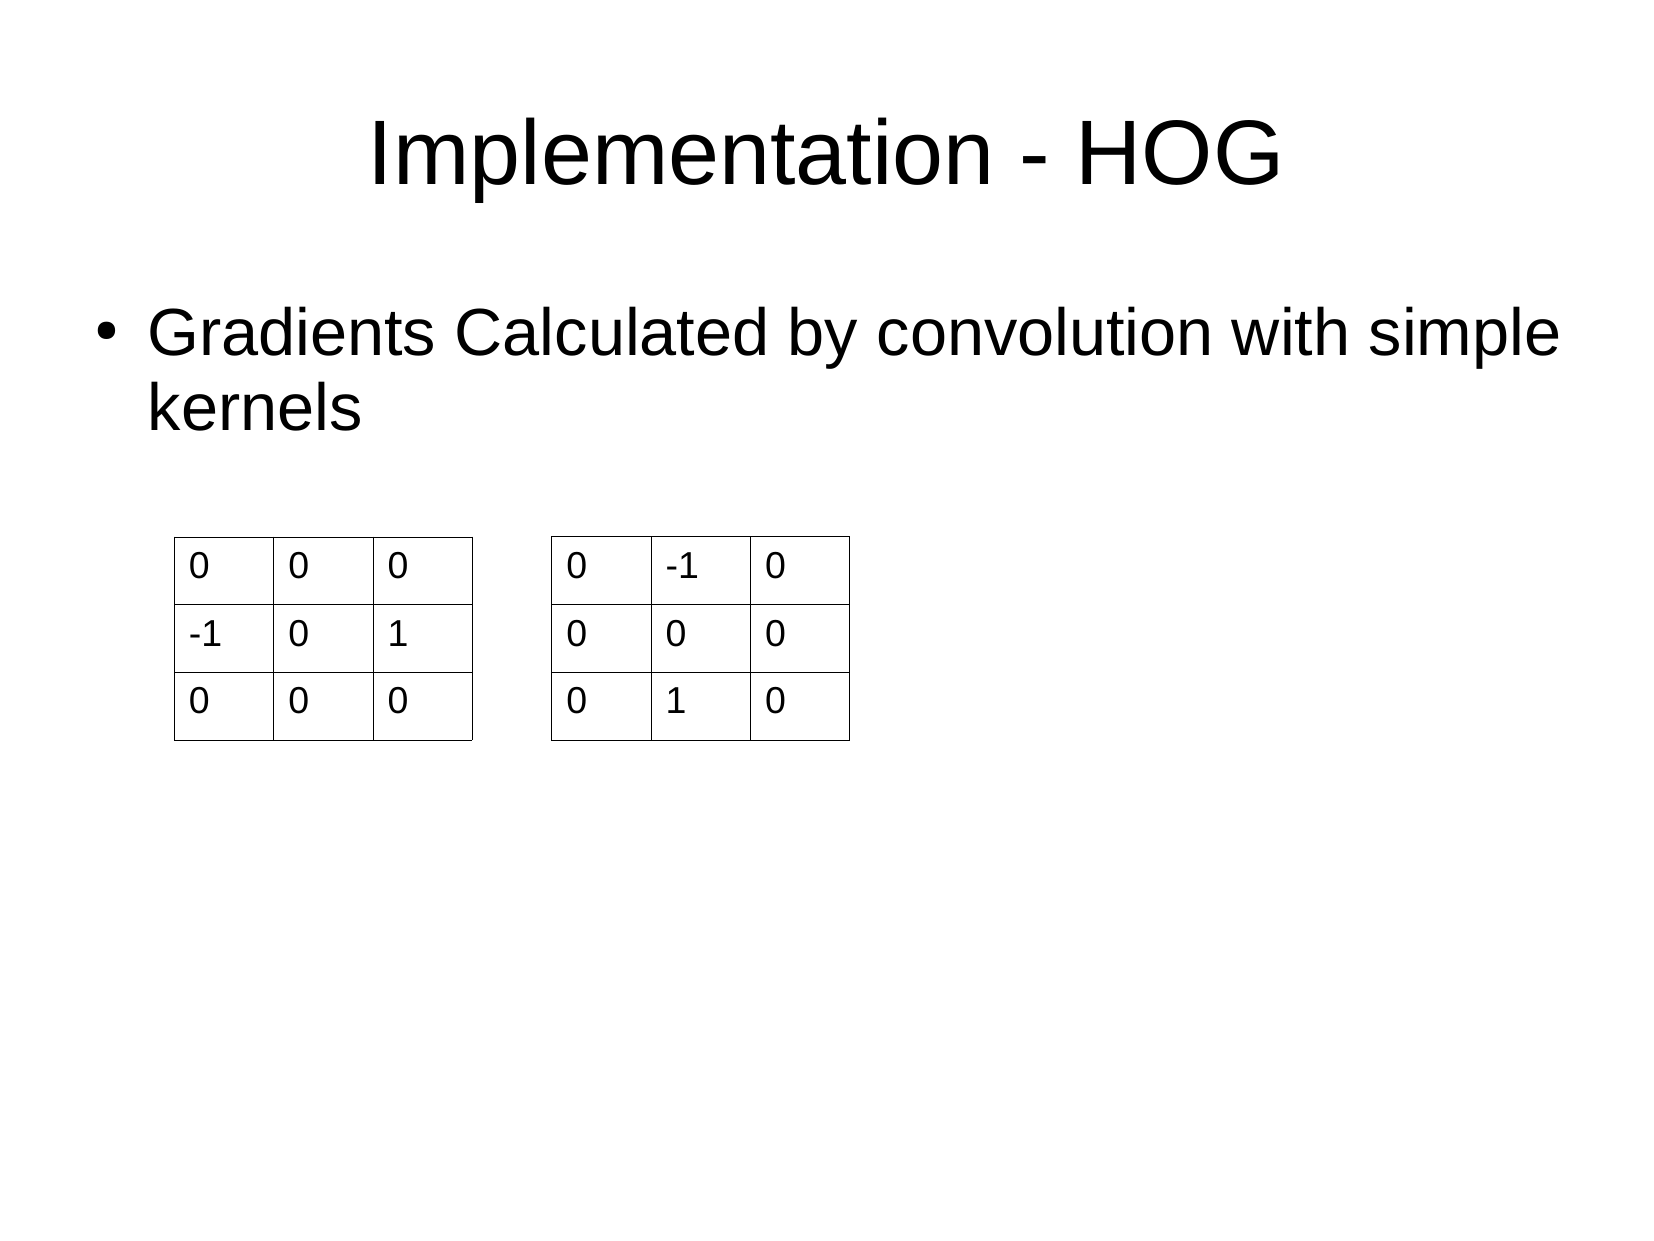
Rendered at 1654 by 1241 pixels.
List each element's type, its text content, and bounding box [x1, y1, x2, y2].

table_cell 0 [552, 673, 651, 740]
table_header 0 [274, 538, 373, 604]
title Implementation - HOG [82, 49, 1571, 257]
table_cell -1 [175, 605, 273, 672]
list Gradients Calculated by convolution with simple kernels [76, 295, 1565, 1114]
table_cell 0 [274, 605, 373, 672]
table_cell 0 [274, 673, 373, 740]
table_cell 0 [652, 605, 750, 672]
table_header 0 [374, 538, 472, 604]
table_cell 0 [374, 673, 472, 740]
table_cell 0 [751, 673, 849, 740]
table_header -1 [652, 537, 750, 604]
table_cell 1 [652, 673, 750, 740]
table_cell 0 [552, 605, 651, 672]
table_cell 1 [374, 605, 472, 672]
table_header 0 [552, 537, 651, 604]
table_cell 0 [175, 673, 273, 740]
table_cell 0 [751, 605, 849, 672]
table_header 0 [751, 537, 849, 604]
table_header 0 [175, 538, 273, 604]
